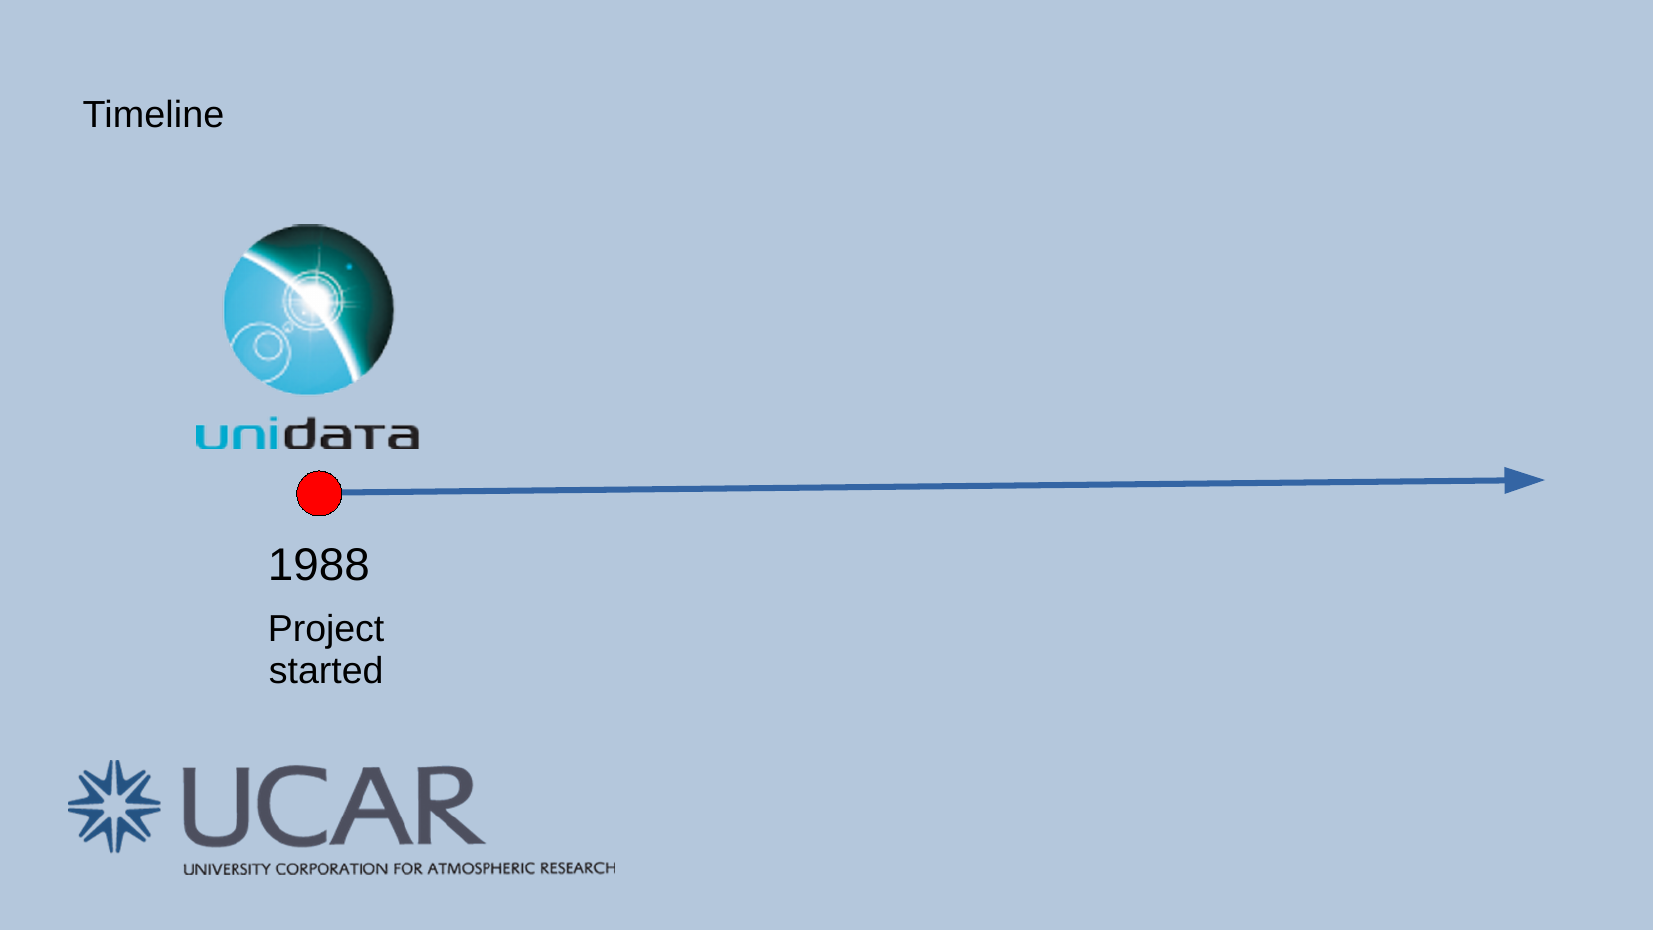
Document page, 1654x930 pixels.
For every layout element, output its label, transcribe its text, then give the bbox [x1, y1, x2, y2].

picture [68, 719, 616, 916]
text_box Project started [253, 600, 430, 699]
text_box 1988 [253, 531, 385, 598]
title Timeline [82, 37, 1571, 193]
picture [196, 224, 421, 449]
text_box [296, 470, 342, 516]
